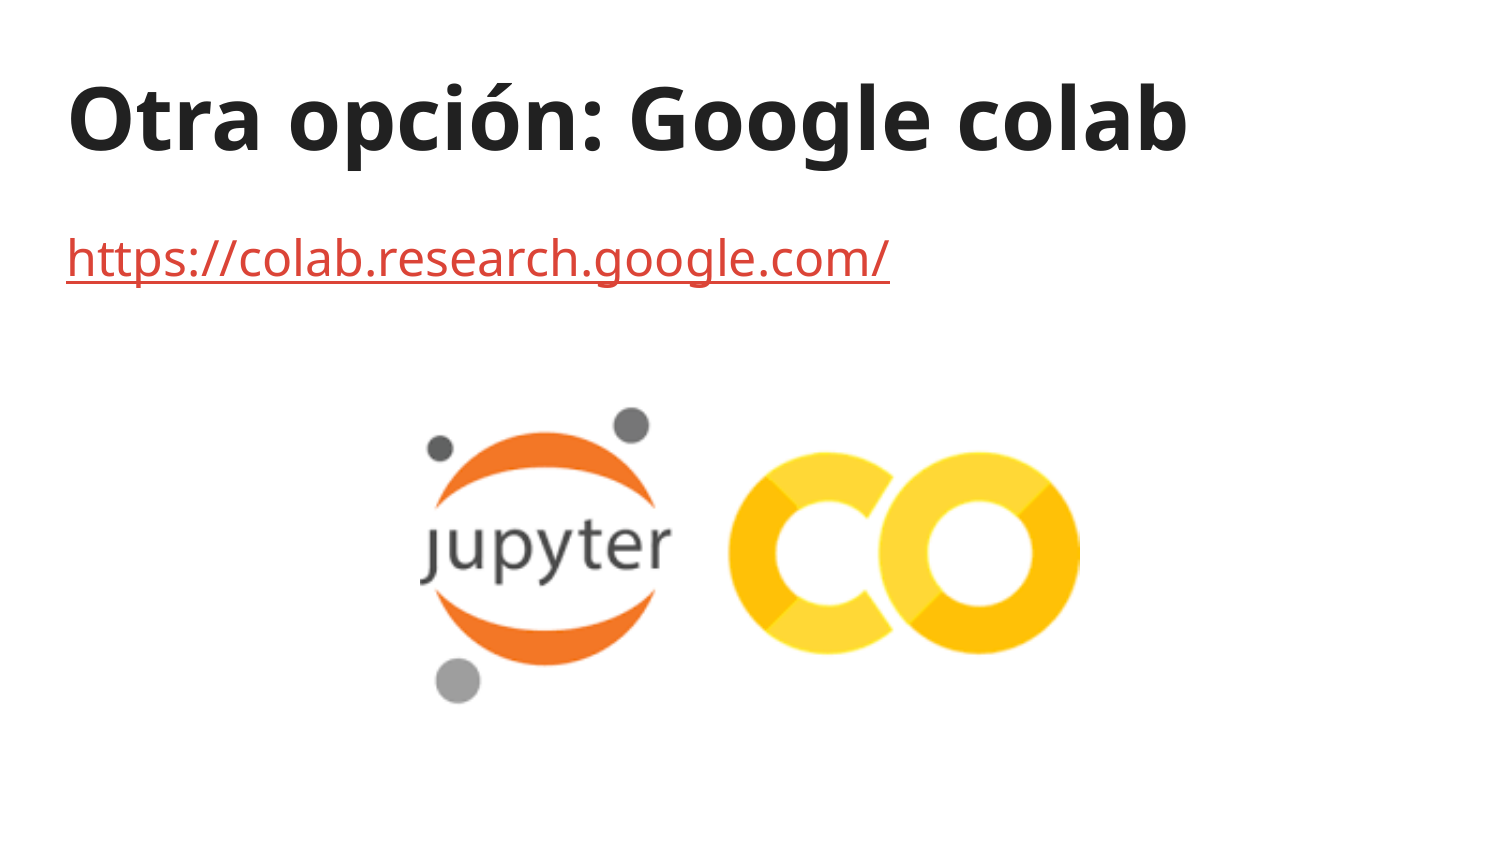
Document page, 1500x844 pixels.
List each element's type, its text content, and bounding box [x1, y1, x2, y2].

picture [420, 378, 1080, 730]
list https://colab.research.google.com/ [51, 201, 1449, 318]
title Otra opción: Google colab [51, 48, 1449, 180]
